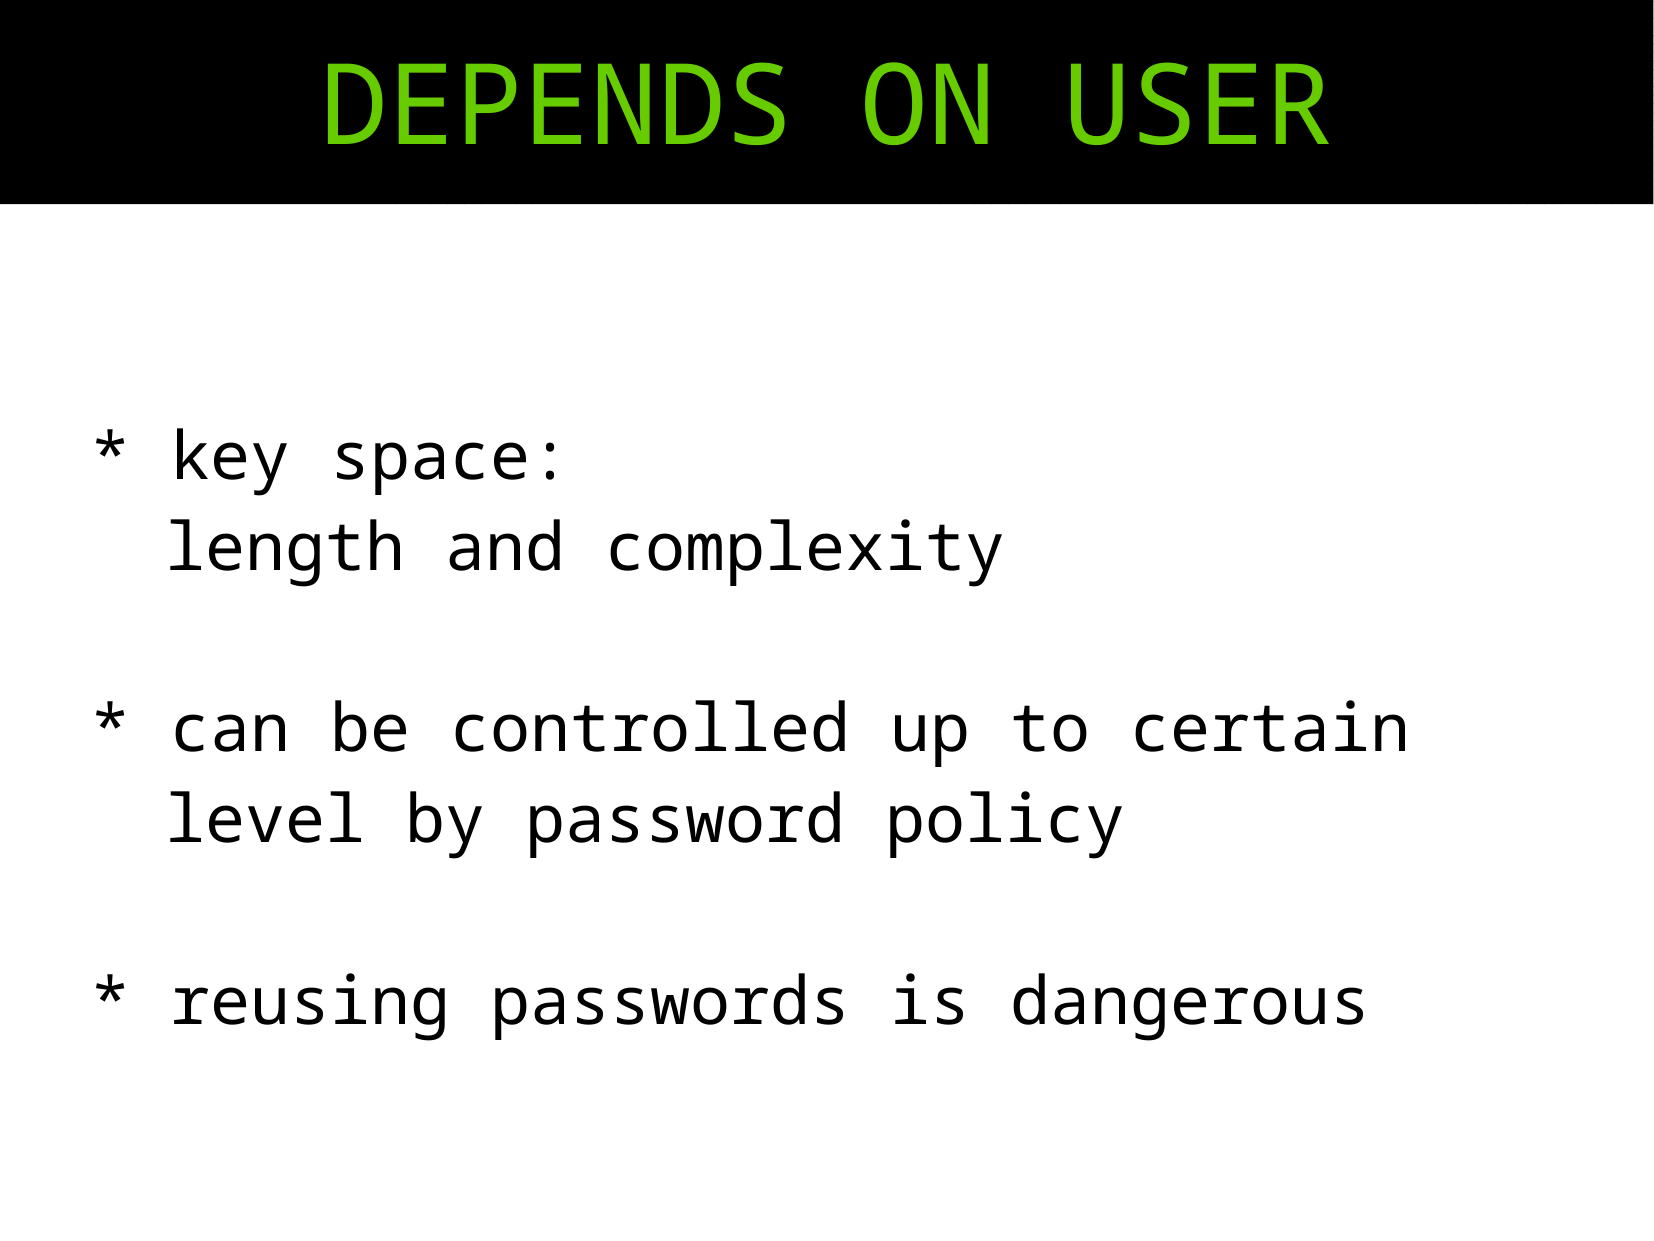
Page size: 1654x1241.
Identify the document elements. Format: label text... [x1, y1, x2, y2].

title DEPENDS ON USER [0, 0, 1654, 205]
subtitle * key space: length and complexity * can be controlled up to certain level by password policy * reusing passwords is dangerous [90, 305, 1621, 1146]
